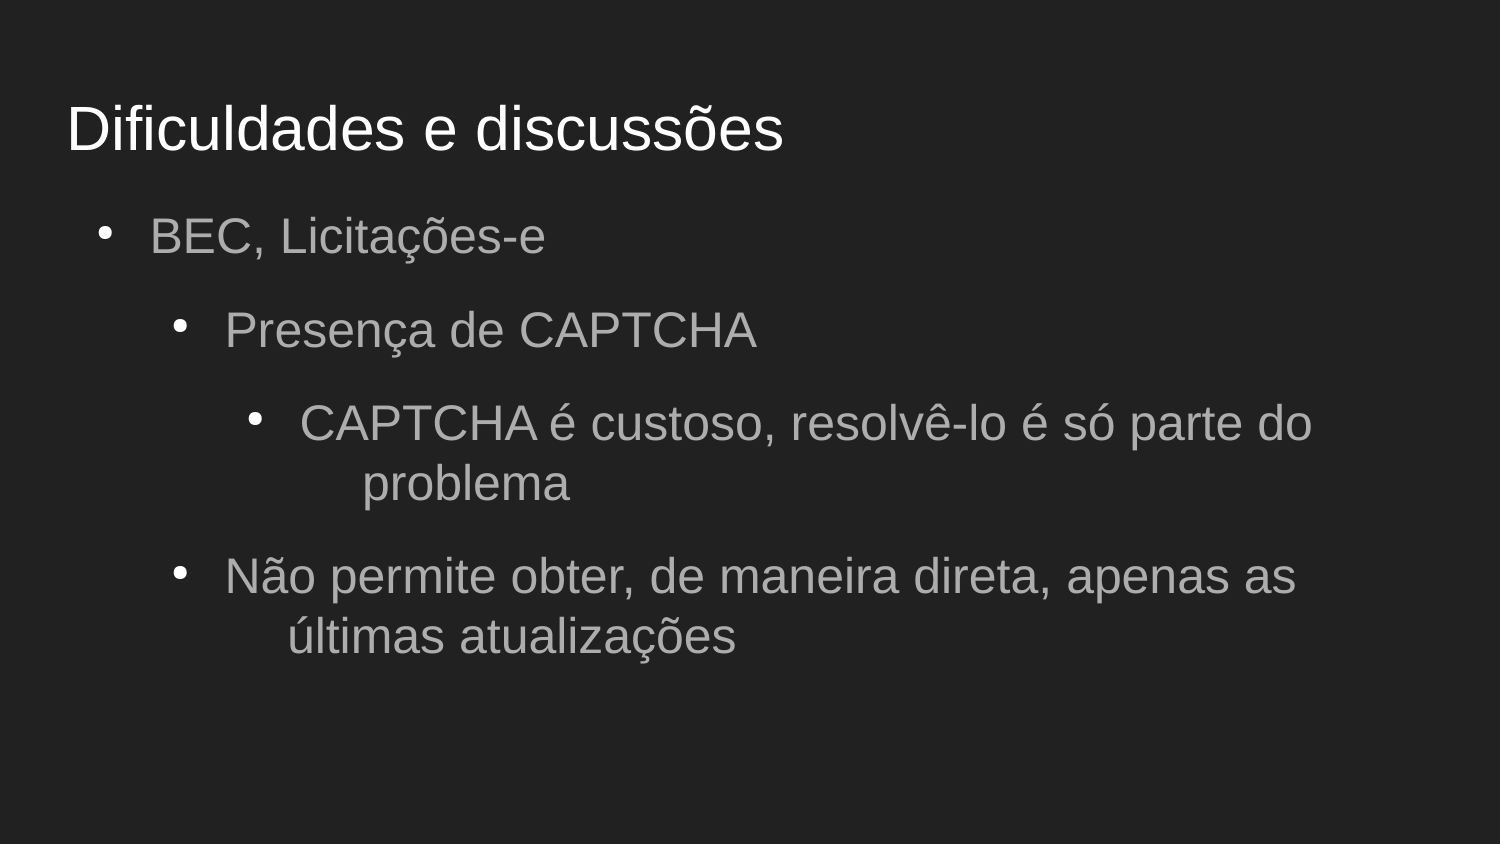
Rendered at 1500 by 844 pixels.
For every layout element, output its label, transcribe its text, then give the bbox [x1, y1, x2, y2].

title Dificuldades e discussões [51, 72, 1449, 167]
list BEC, Licitações-e Presença de CAPTCHA CAPTCHA é custoso, resolvê-lo é só parte do problema Não permite obter, de maneira direta, apenas as últimas atualizações [51, 189, 1449, 750]
